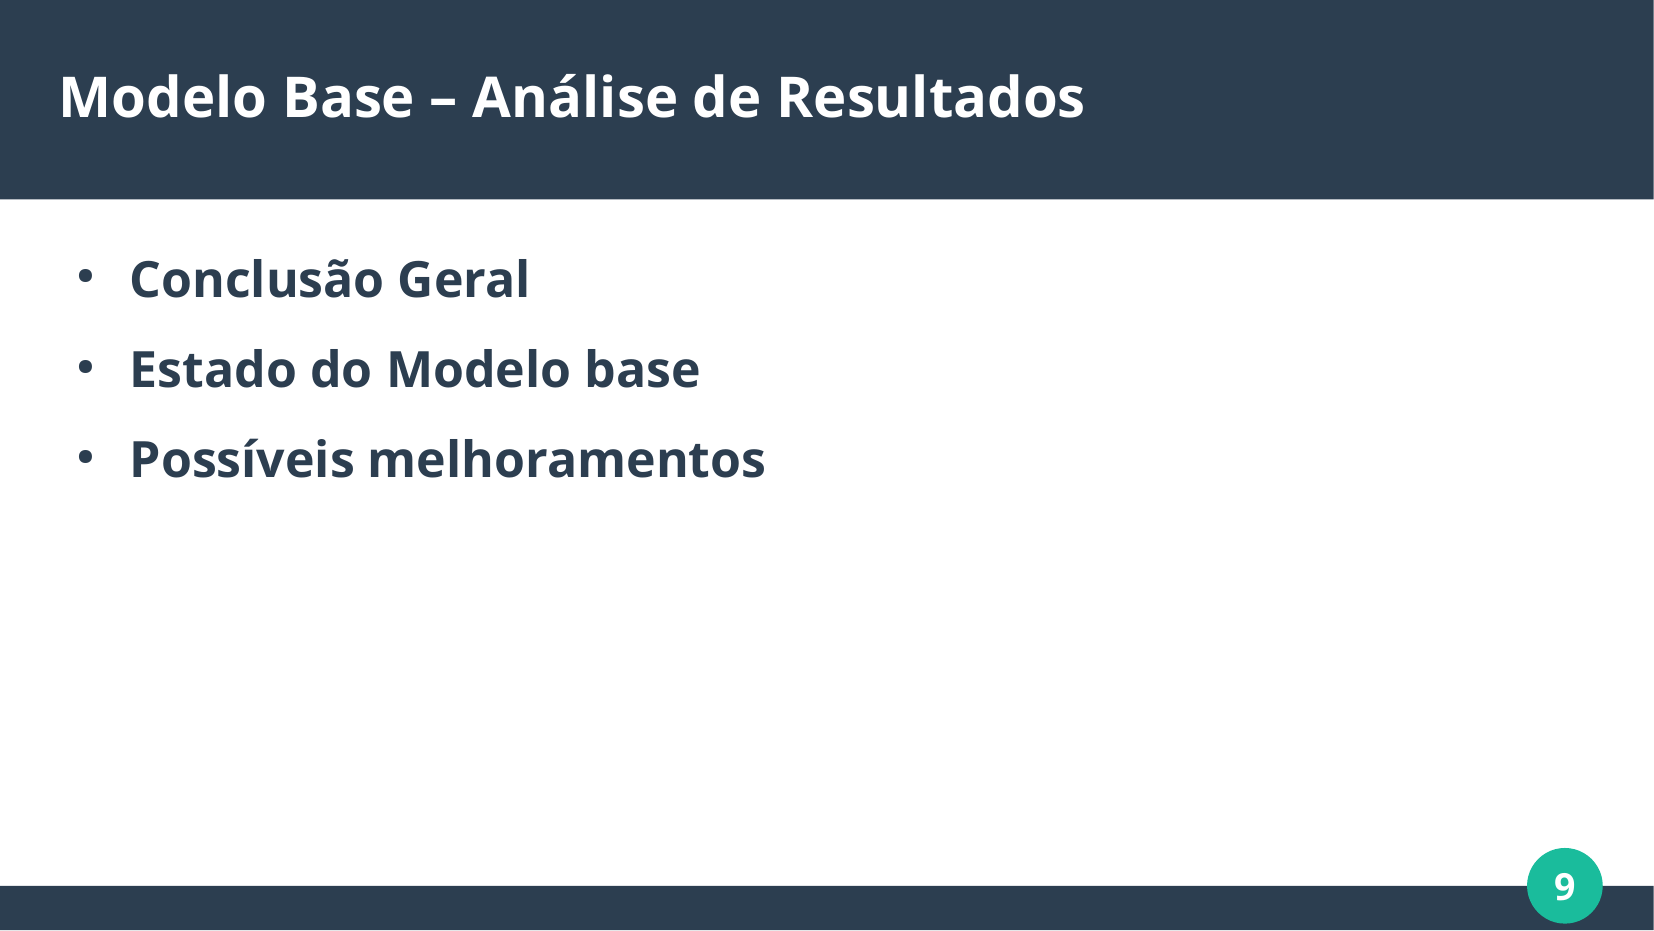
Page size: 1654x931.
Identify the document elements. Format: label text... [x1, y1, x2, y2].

title Modelo Base – Análise de Resultados [58, 37, 1595, 156]
list Conclusão Geral Estado do Modelo base Possíveis melhoramentos [58, 243, 1595, 864]
